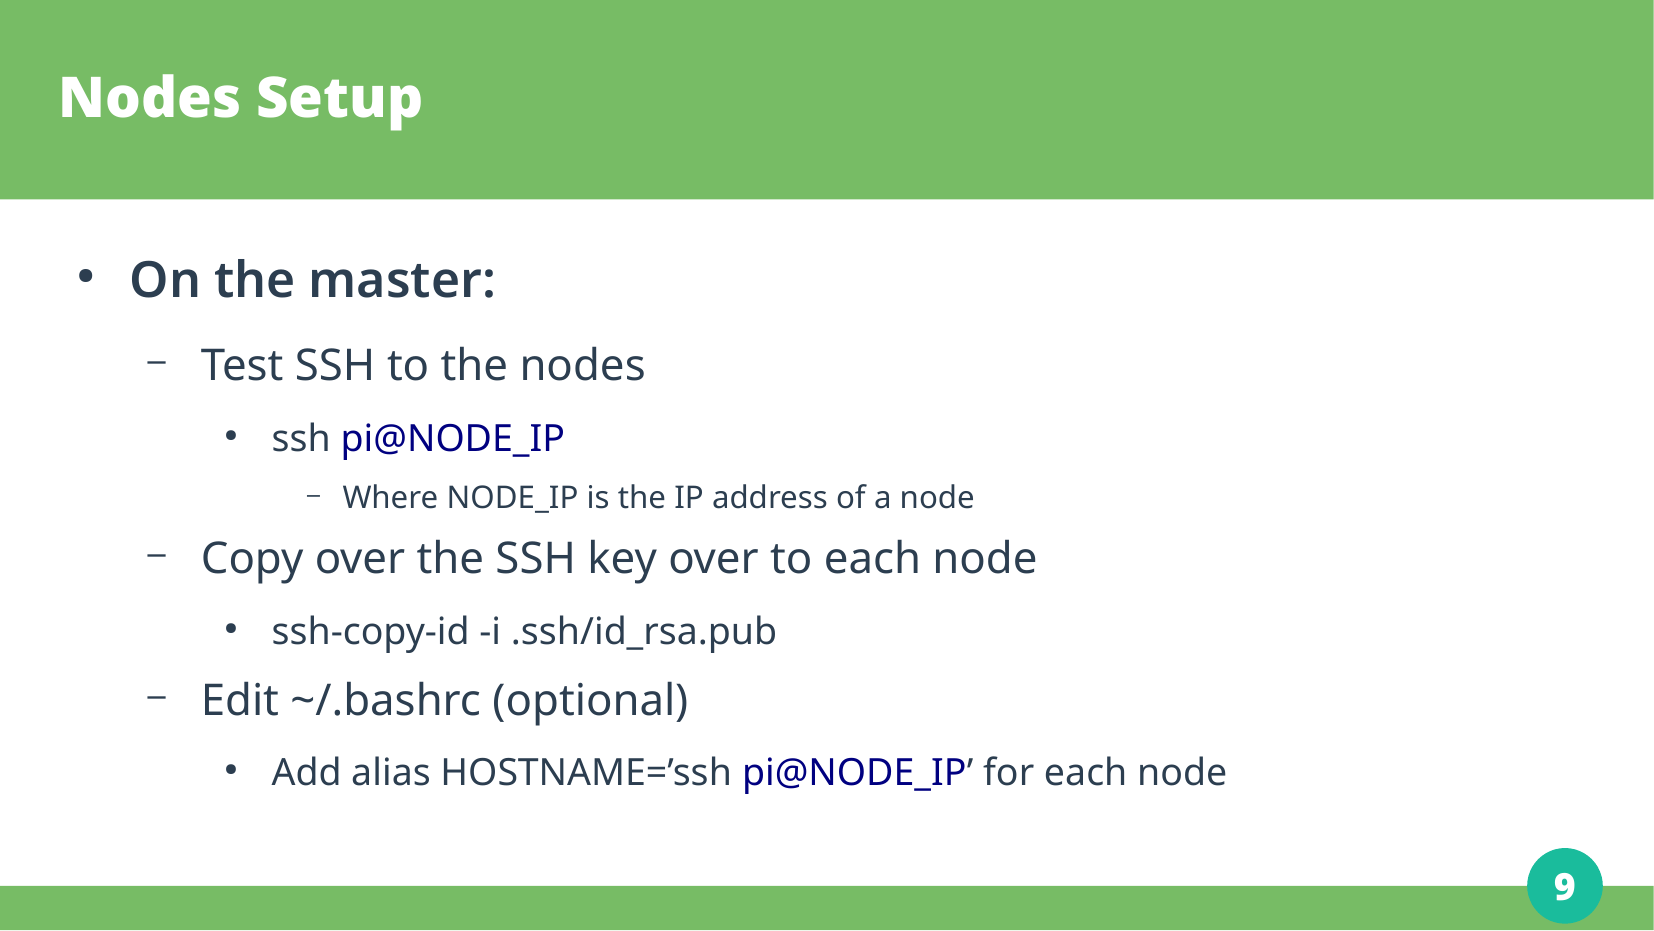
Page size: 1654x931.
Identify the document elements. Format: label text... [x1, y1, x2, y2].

title Nodes Setup [59, 37, 1595, 155]
list On the master: Test SSH to the nodes ssh pi@NODE_IP Where NODE_IP is the IP address of a node Copy over the SSH key over to each node ssh-copy-id -i .ssh/id_rsa.pub Edit ~/.bashrc (optional) Add alias HOSTNAME=’ssh pi@NODE_IP’ for each node [59, 243, 1595, 864]
